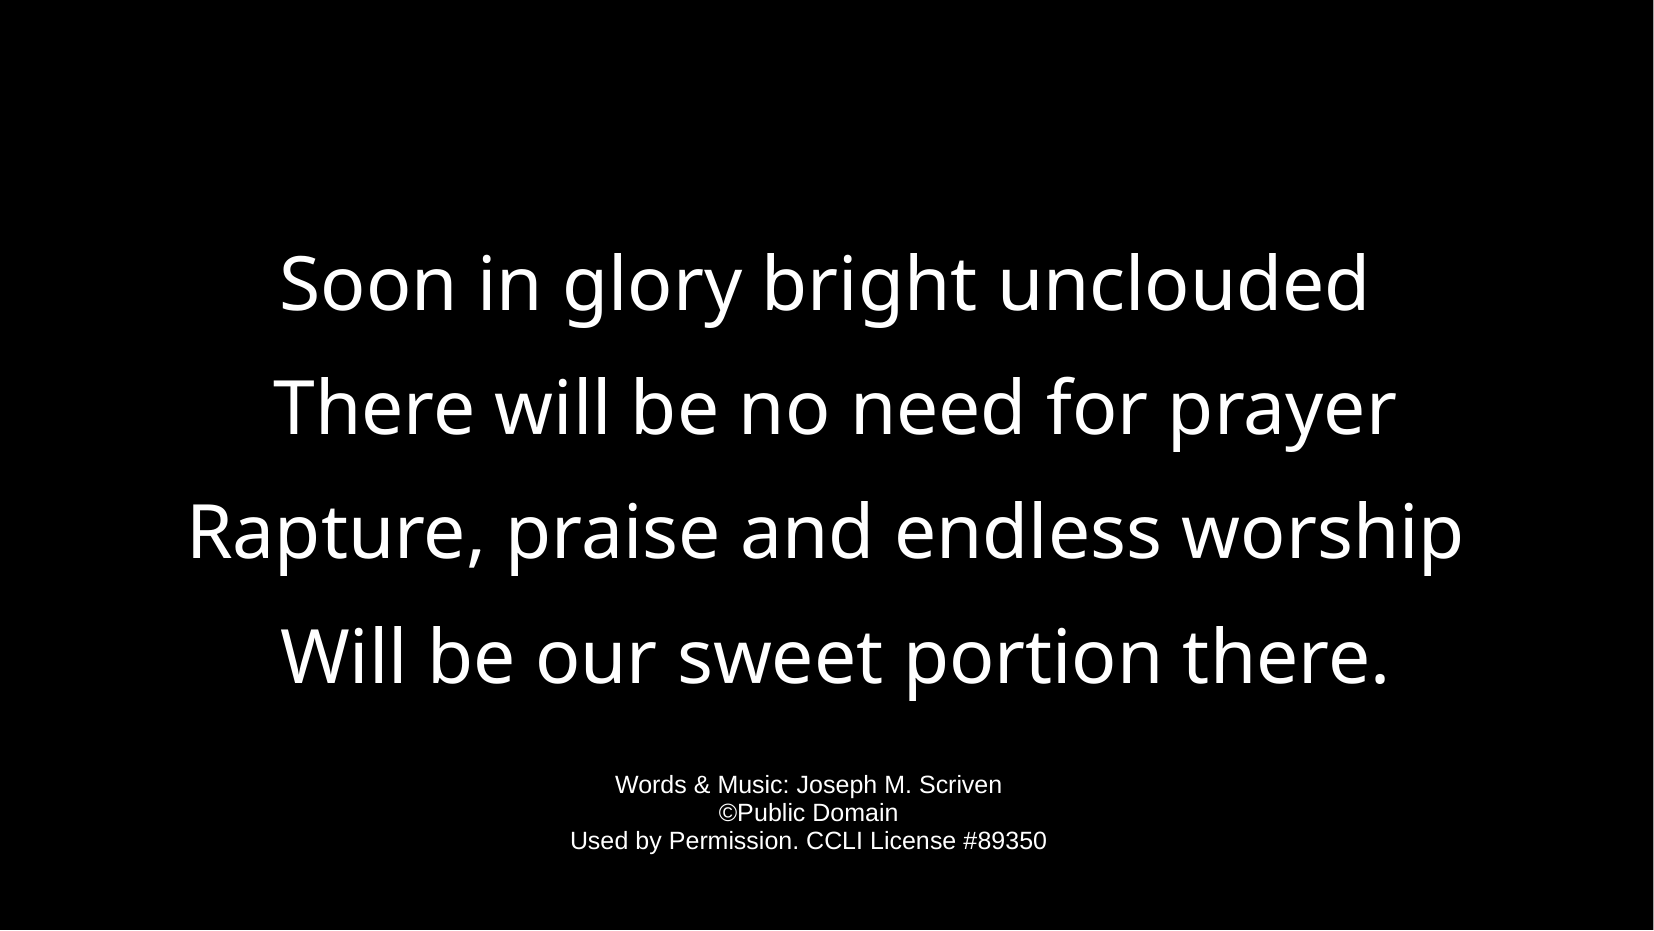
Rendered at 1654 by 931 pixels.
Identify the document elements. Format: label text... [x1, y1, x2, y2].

text_box Words & Music: Joseph M. Scriven ©Public Domain Used by Permission. CCLI License #89350 [555, 763, 1063, 863]
list Soon in glory bright unclouded There will be no need for prayer Rapture, praise and endless worship Will be our sweet portion there. [0, 230, 1654, 922]
